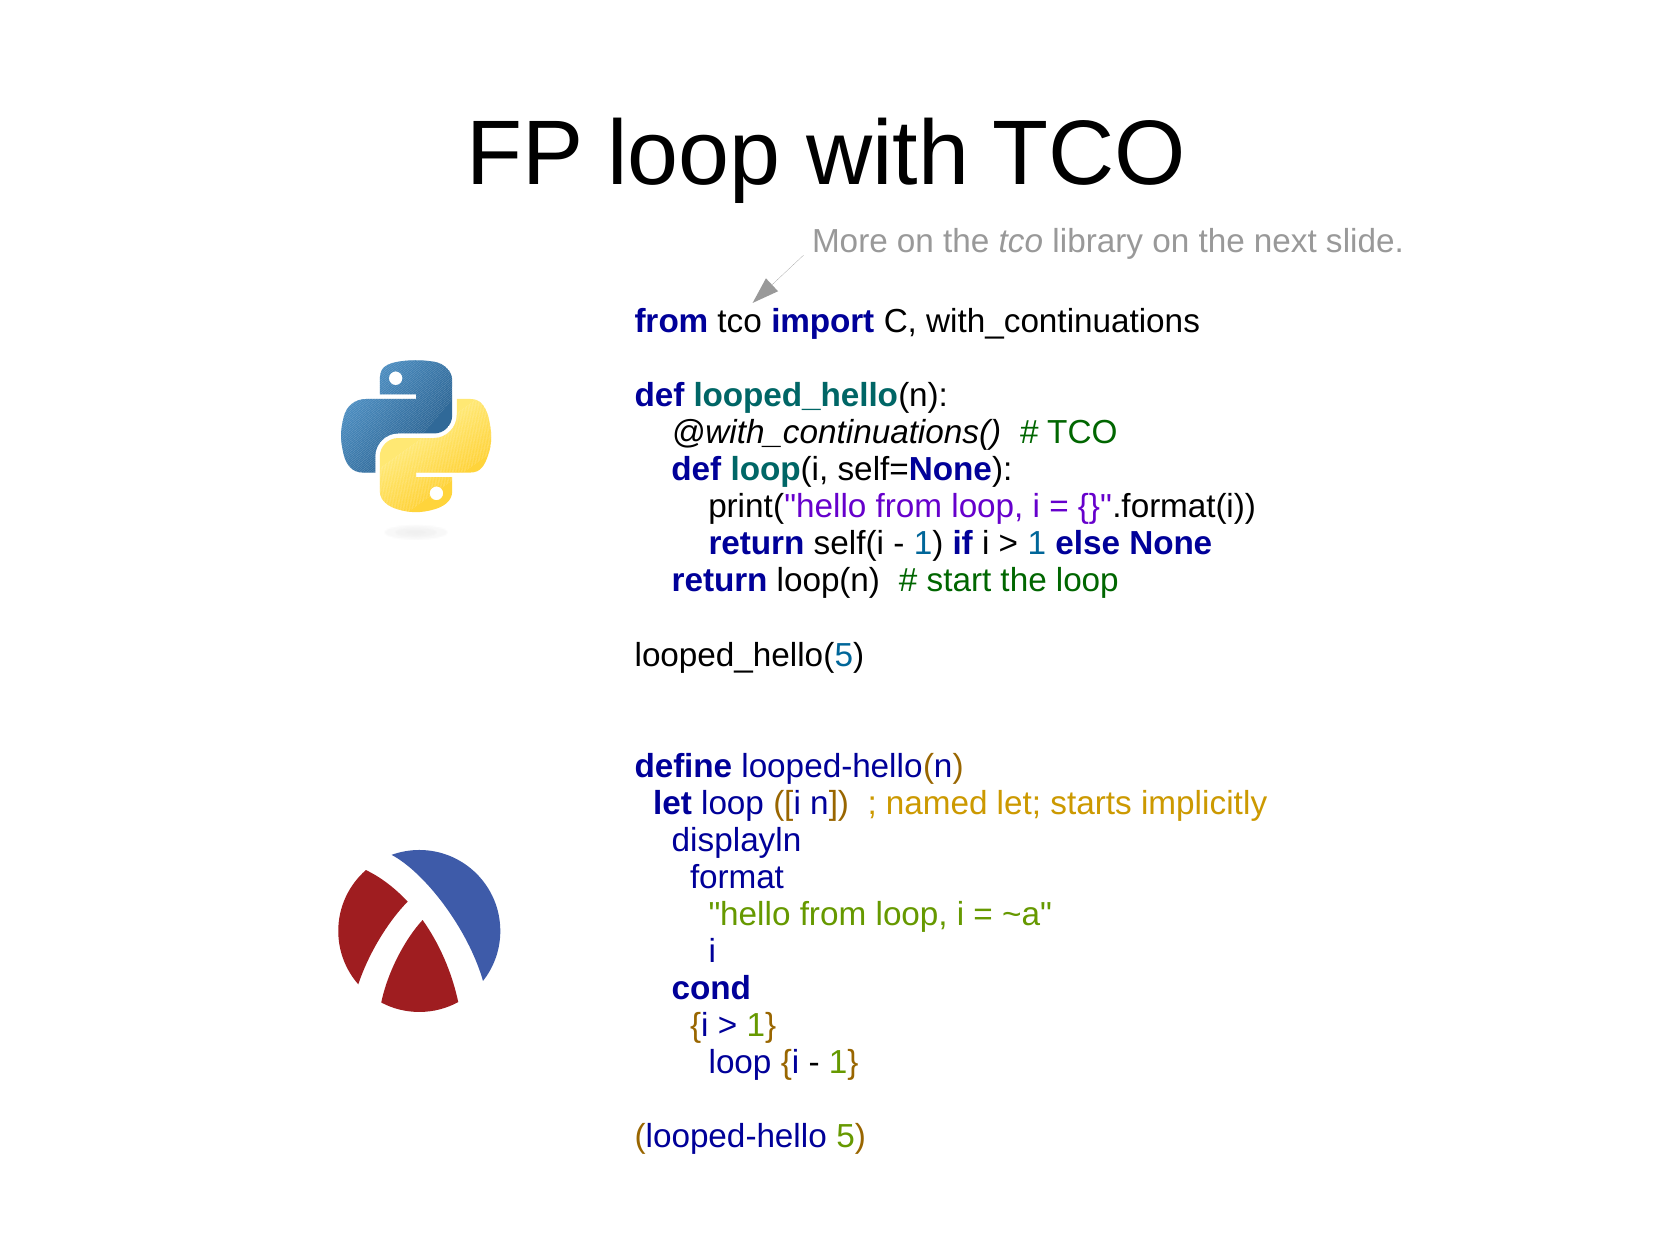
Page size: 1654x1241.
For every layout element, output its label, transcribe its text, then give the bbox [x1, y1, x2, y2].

picture [337, 848, 502, 1014]
text_box More on the tco library on the next slide. [797, 215, 1420, 268]
text_box from tco import C, with_continuations def looped_hello(n): @with_continuations() # TCO def loop(i, self=None): print("hello from loop, i = {}".format(i)) return self(i - 1) if i > 1 else None return loop(n) # start the loop looped_hello(5) define looped-hello(n) let loop ([i n]) ; named let; starts implicitly displayln format "hello from loop, i = ~a" i cond {i > 1} loop {i - 1} (looped-hello 5) [584, 221, 1317, 1174]
picture [341, 360, 502, 555]
title FP loop with TCO [82, 49, 1571, 257]
